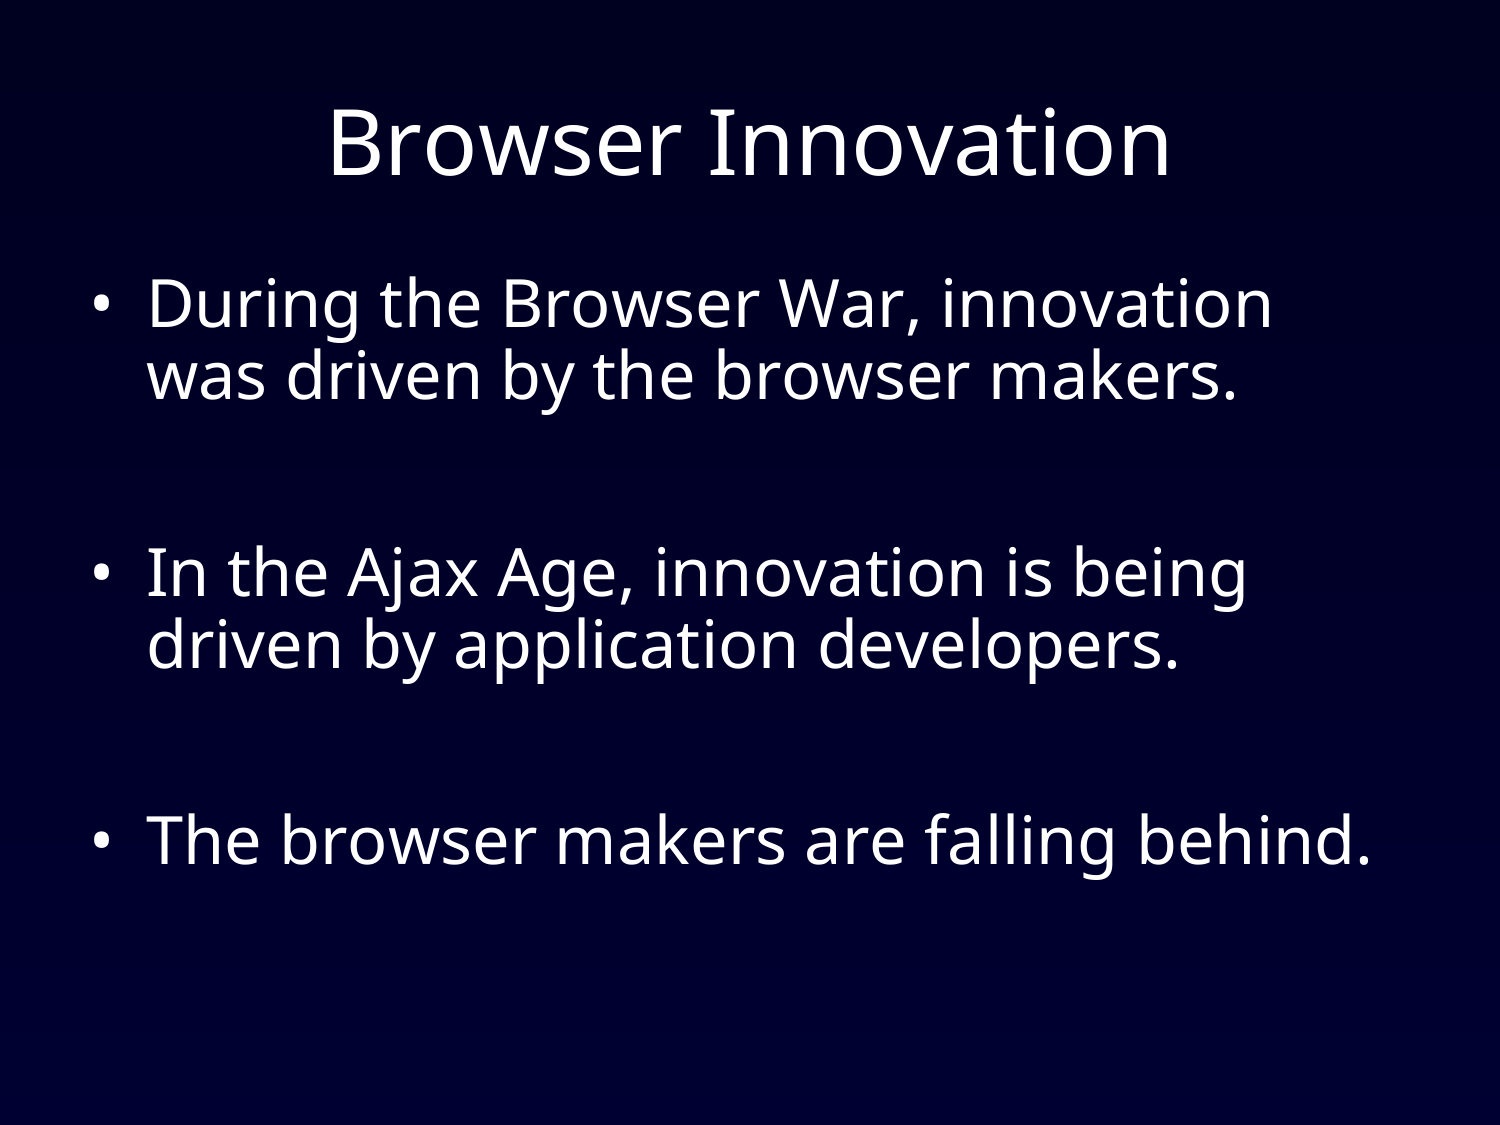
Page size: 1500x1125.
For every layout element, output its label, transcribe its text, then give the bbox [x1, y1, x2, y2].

title Browser Innovation [75, 45, 1426, 233]
list During the Browser War, innovation was driven by the browser makers. In the Ajax Age, innovation is being driven by application developers. The browser makers are falling behind. [75, 262, 1426, 1101]
